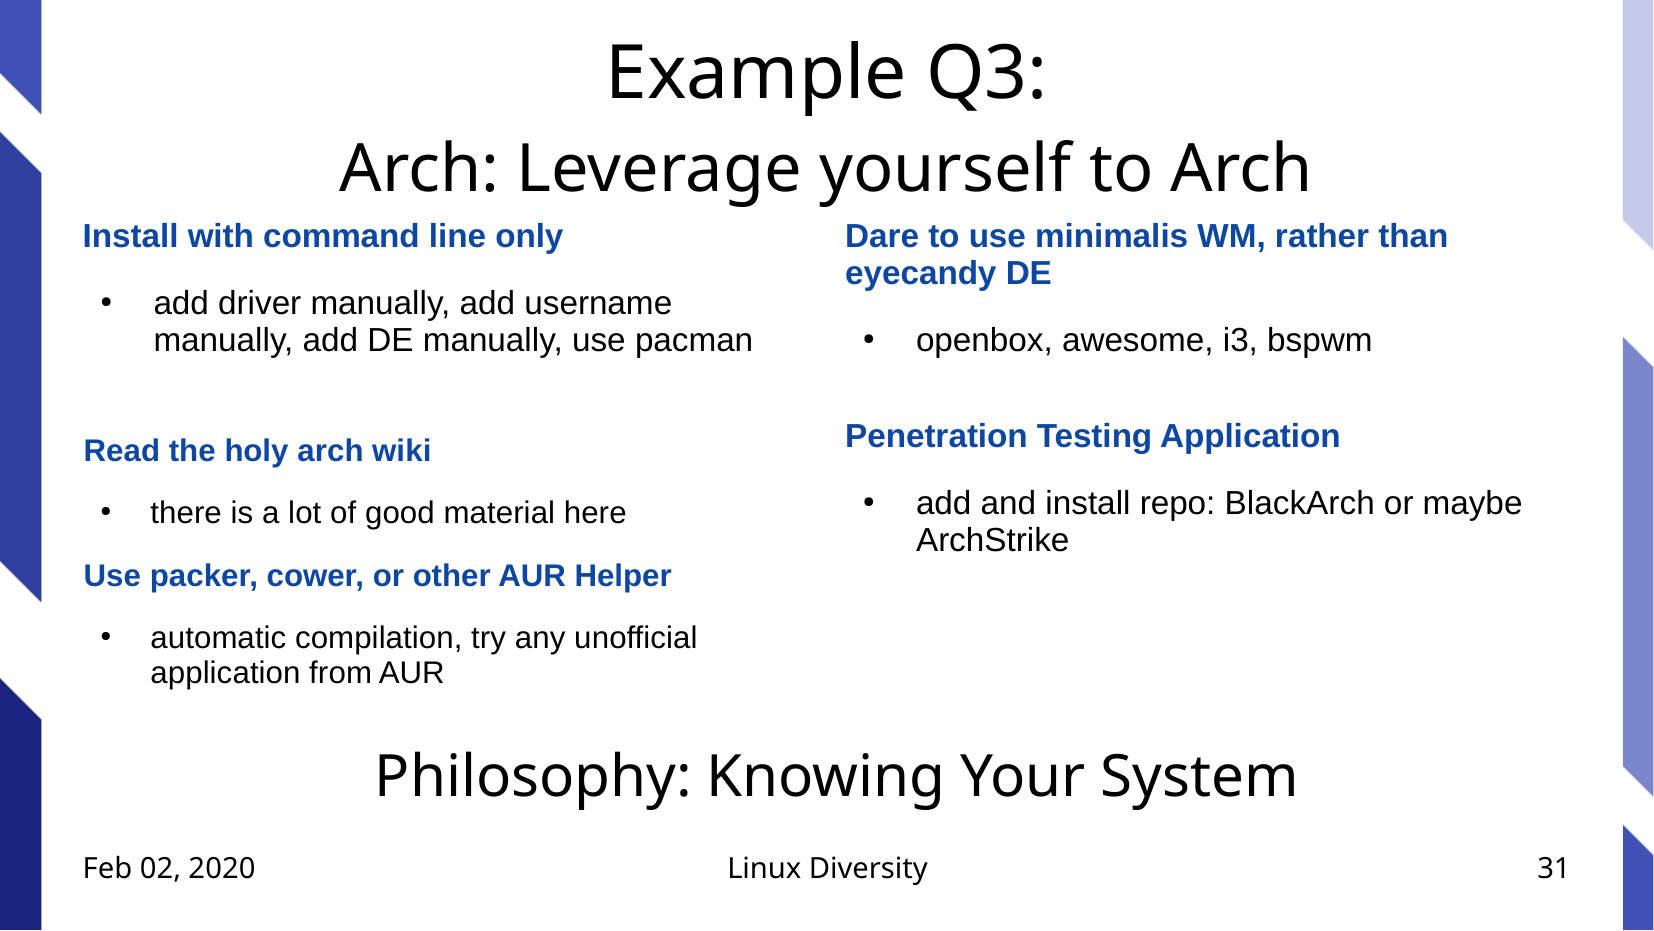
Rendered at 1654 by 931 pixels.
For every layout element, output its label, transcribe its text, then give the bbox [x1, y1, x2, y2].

picture [0, 0, 1654, 930]
title Example Q3: Arch: Leverage yourself to Arch [82, 25, 1571, 204]
text_box Philosophy: Knowing Your System [360, 726, 1317, 811]
list Install with command line only add driver manually, add username manually, add DE manually, use pacman [82, 217, 809, 421]
list Read the holy arch wiki there is a lot of good material here Use packer, cower, or other AUR Helper automatic compilation, try any unofficial application from AUR [83, 432, 811, 691]
list Penetration Testing Application add and install repo: BlackArch or maybe ArchStrike [845, 417, 1572, 676]
list Dare to use minimalis WM, rather than eyecandy DE openbox, awesome, i3, bspwm [845, 217, 1572, 417]
